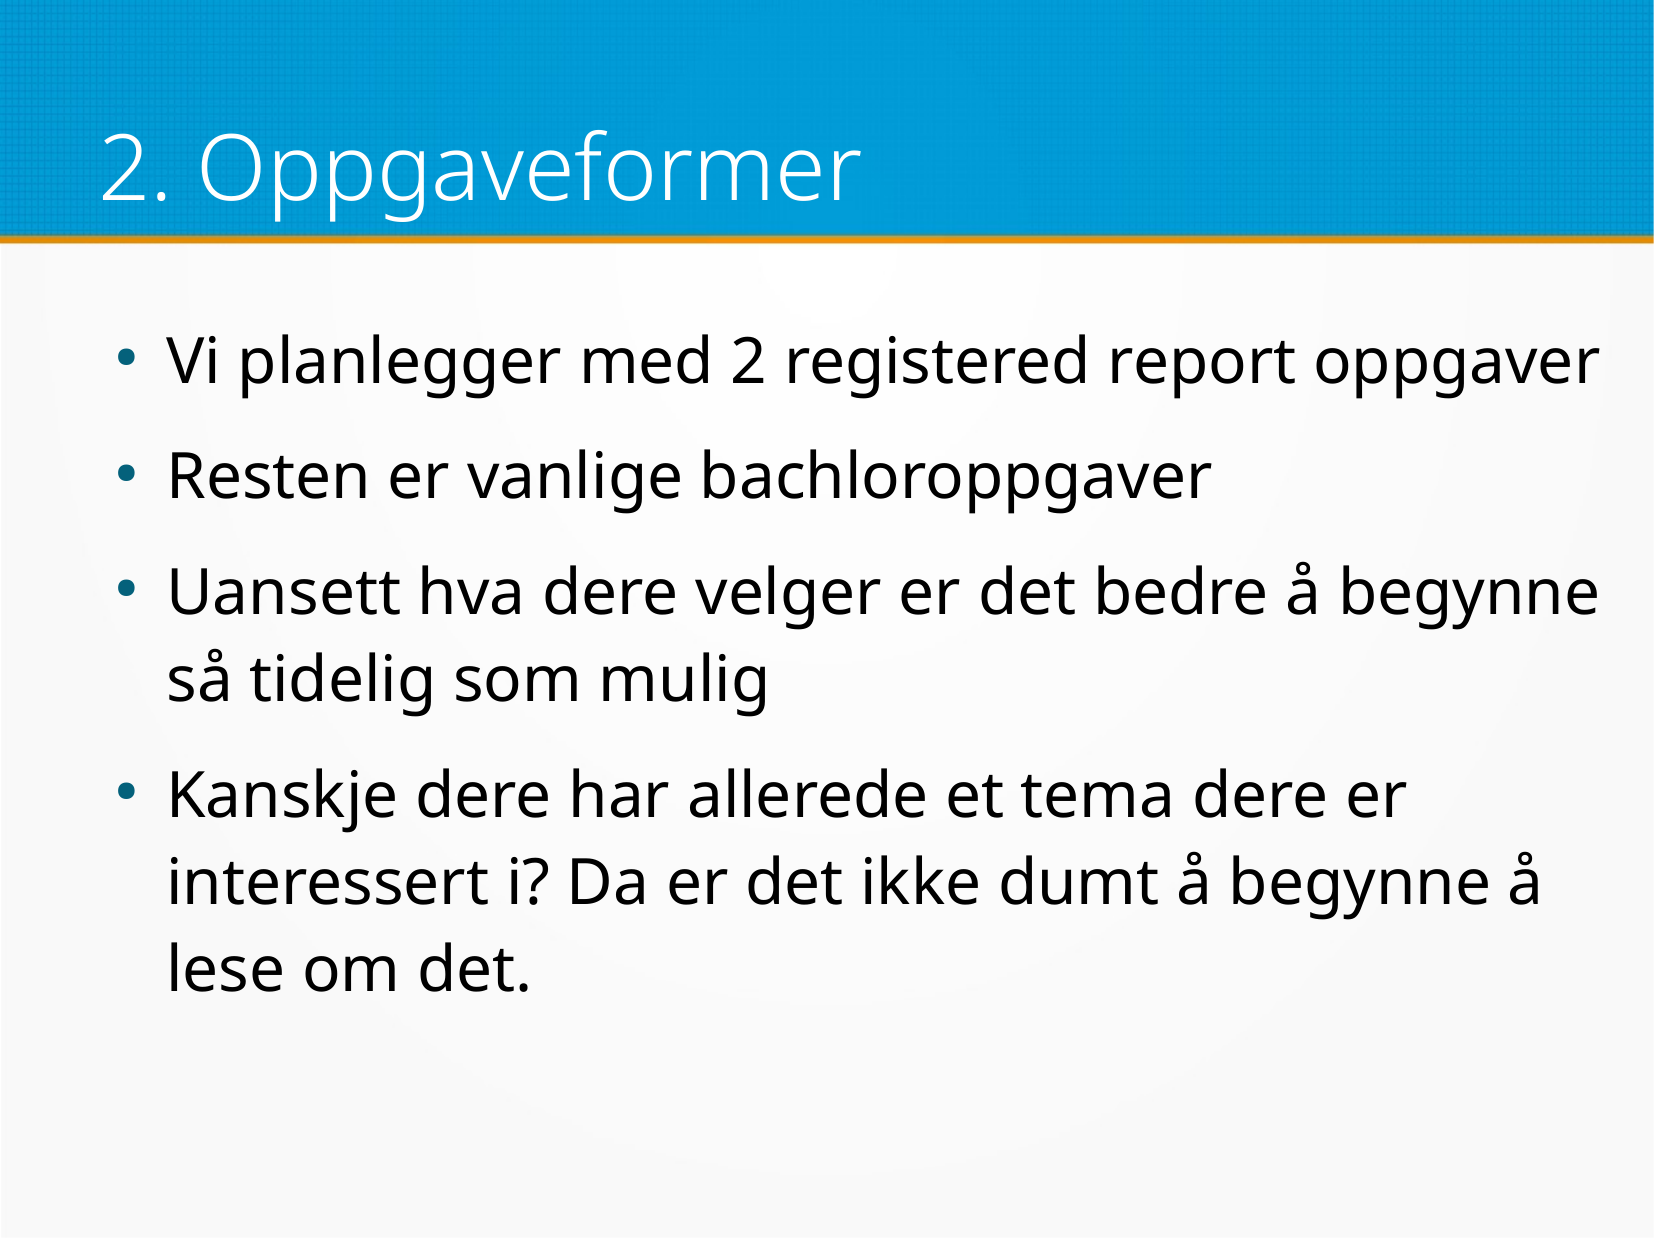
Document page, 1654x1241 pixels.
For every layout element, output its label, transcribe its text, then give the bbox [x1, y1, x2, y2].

list Vi planlegger med 2 registered report oppgaver Resten er vanlige bachloroppgaver Uansett hva dere velger er det bedre å begynne så tidelig som mulig Kanskje dere har allerede et tema dere er interessert i? Da er det ikke dumt å begynne å lese om det. [98, 315, 1619, 1081]
picture [0, 233, 1654, 1241]
title 2. Oppgaveformer [98, 19, 1654, 227]
